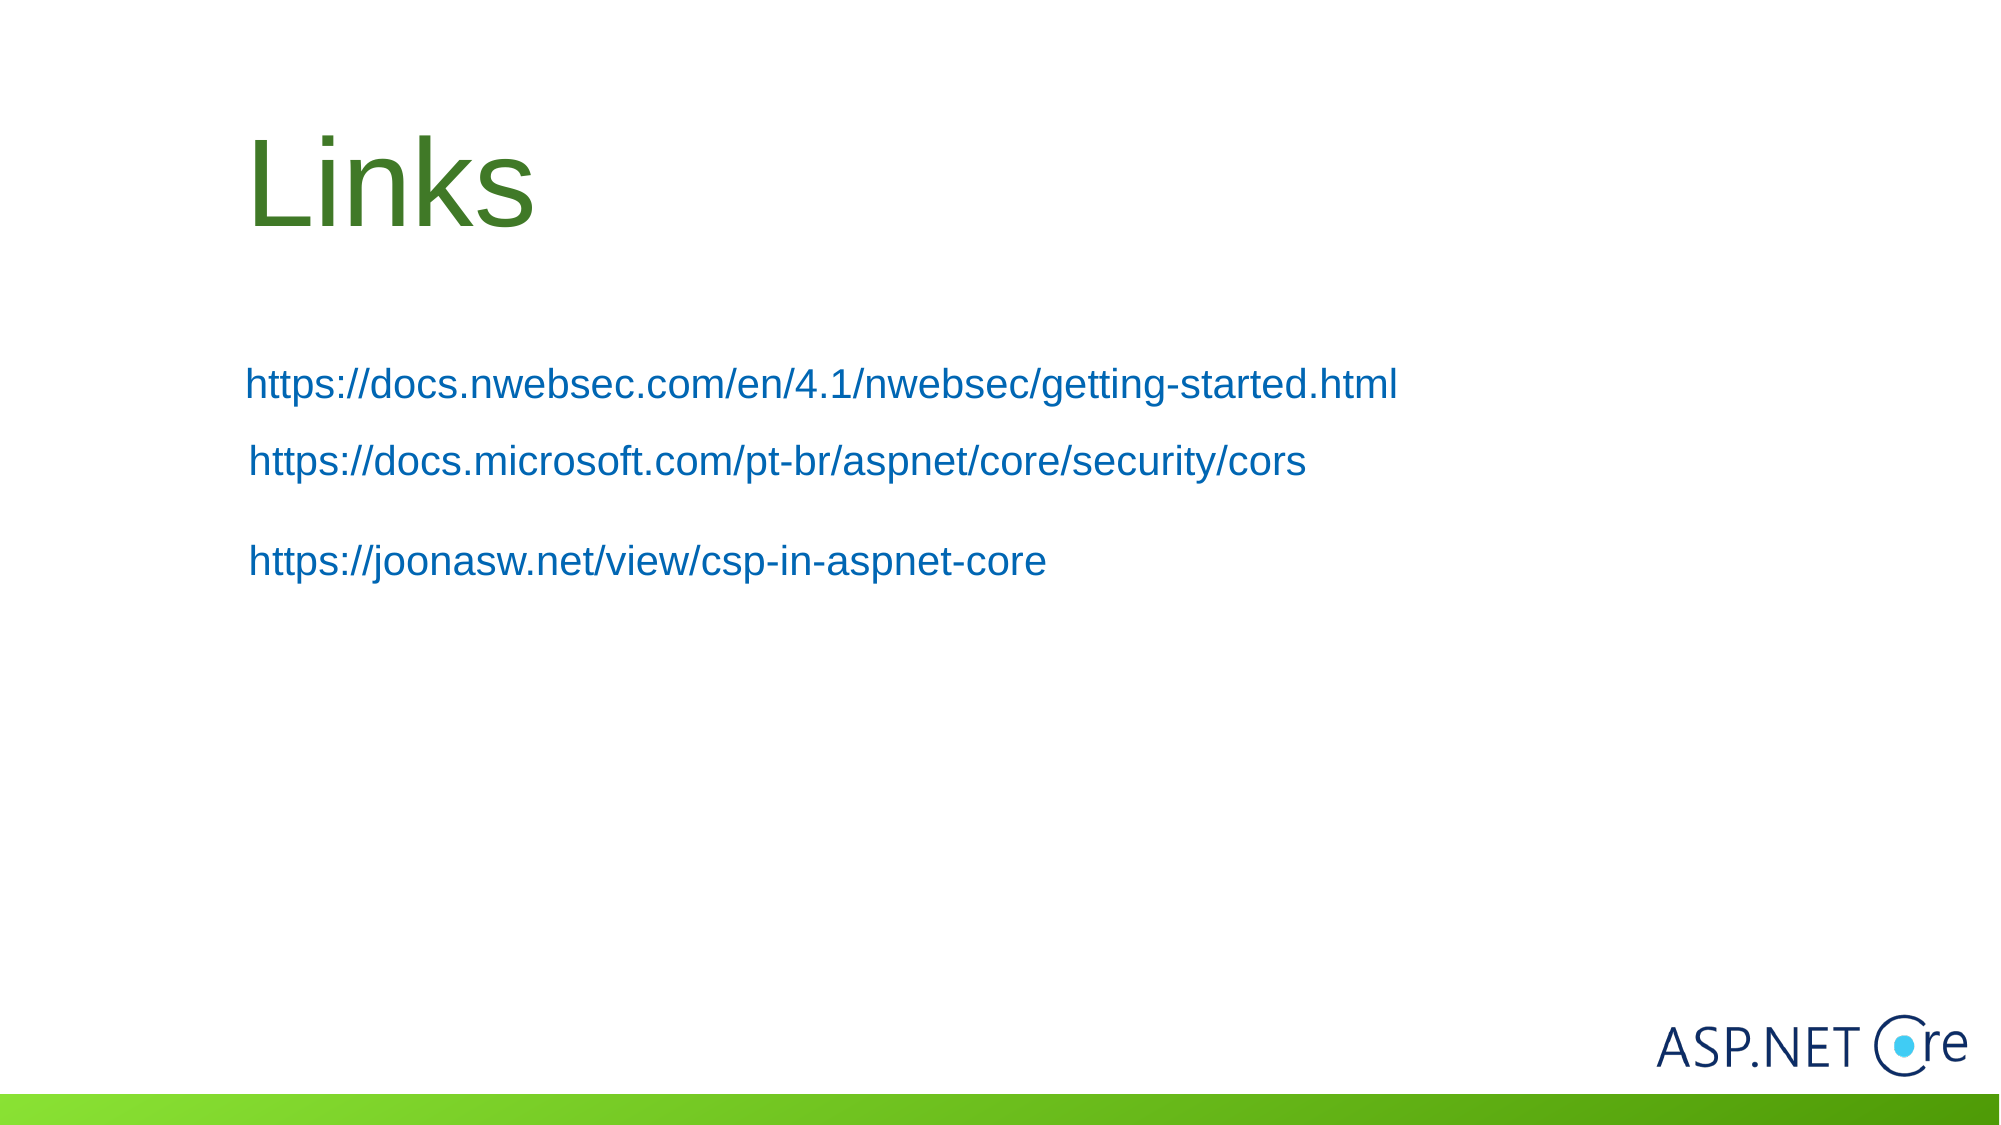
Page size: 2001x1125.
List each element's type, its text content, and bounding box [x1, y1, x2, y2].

text_box Links [230, 105, 775, 260]
text_box [0, 1094, 2000, 1125]
text_box https://joonasw.net/view/csp-in-aspnet-core [233, 483, 1063, 638]
text_box https://docs.nwebsec.com/en/4.1/nwebsec/getting-started.html [230, 307, 1414, 462]
text_box https://docs.microsoft.com/pt-br/aspnet/core/security/cors [233, 383, 1323, 539]
picture [1641, 999, 1985, 1091]
